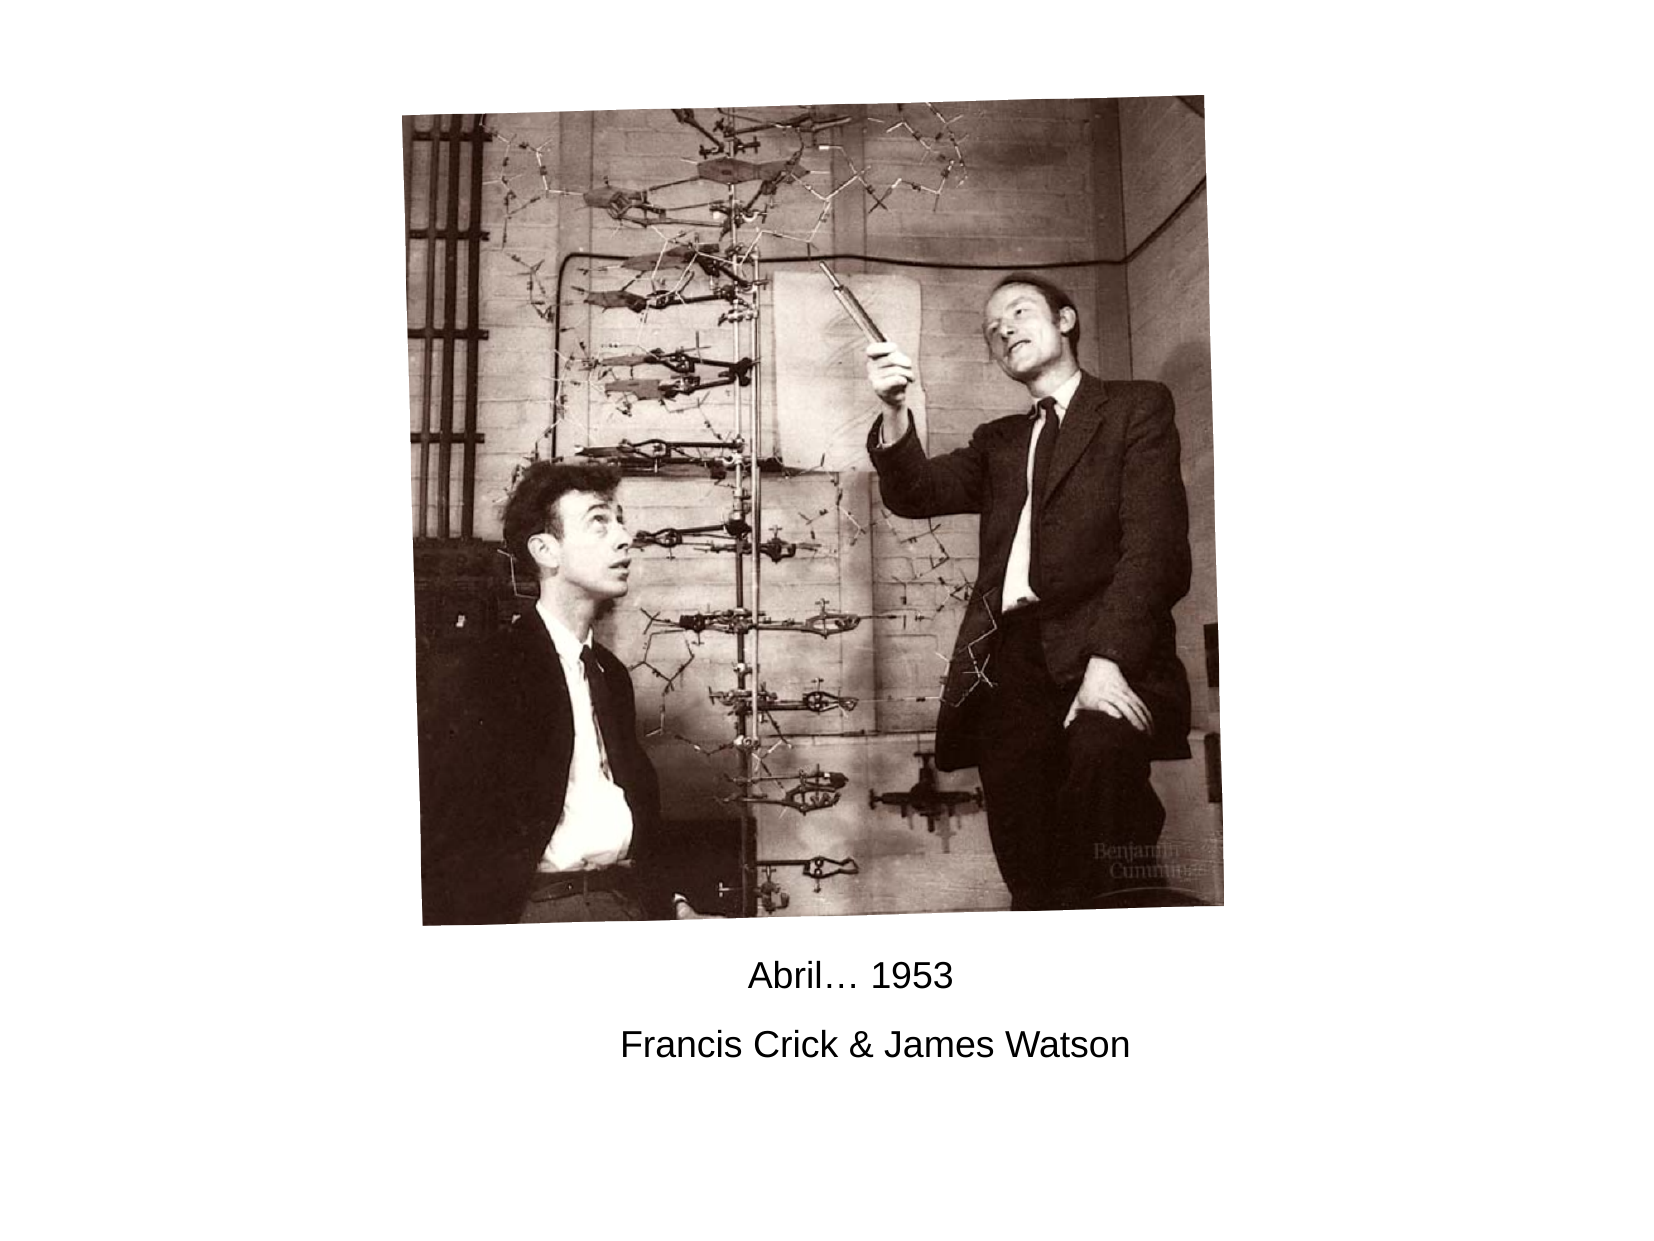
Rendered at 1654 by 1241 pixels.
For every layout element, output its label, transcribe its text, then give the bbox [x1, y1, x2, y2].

picture [401, 94, 1224, 926]
text_box Abril… 1953 [733, 947, 969, 1004]
text_box Francis Crick & James Watson [605, 1015, 1146, 1073]
